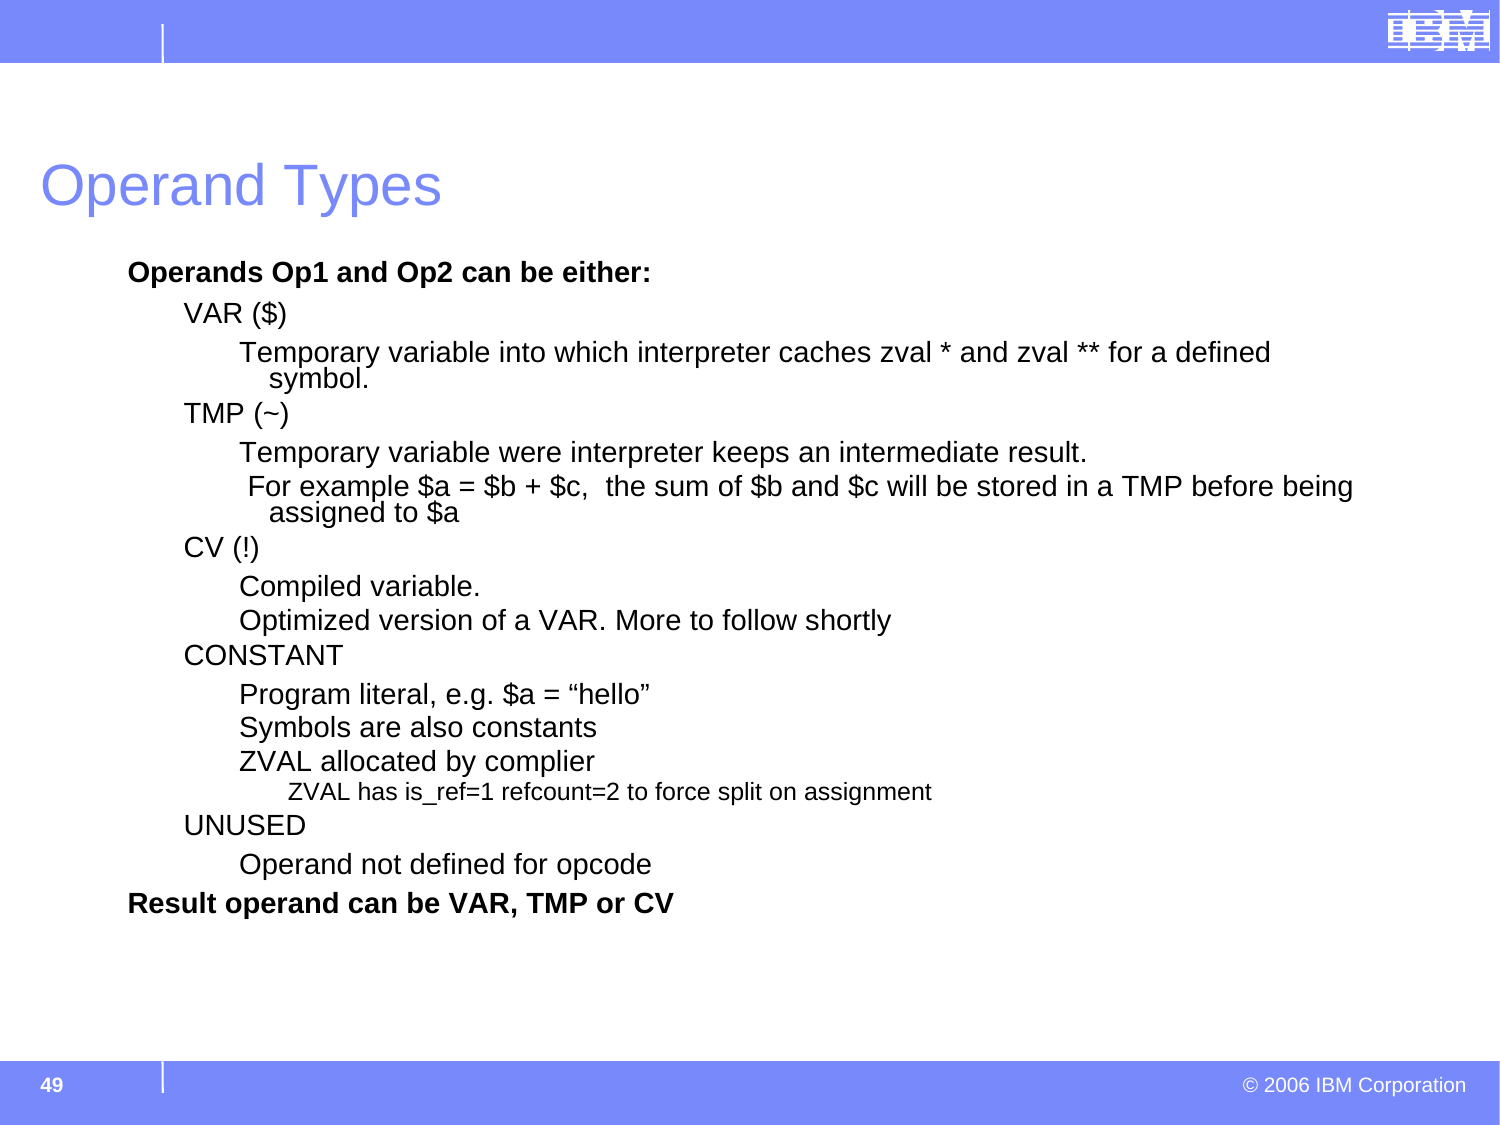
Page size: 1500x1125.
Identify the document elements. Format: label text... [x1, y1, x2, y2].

title Operand Types [25, 123, 1378, 225]
list Operands Op1 and Op2 can be either: VAR ($)‏ Temporary variable into which interpreter caches zval * and zval ** for a defined symbol. TMP (~)‏ Temporary variable were interpreter keeps an intermediate result. For example $a = $b + $c, the sum of $b and $c will be stored in a TMP before being assigned to $a CV (!)‏ Compiled variable. Optimized version of a VAR. More to follow shortly CONSTANT Program literal, e.g. $a = “hello” Symbols are also constants ZVAL allocated by complier ZVAL has is_ref=1 refcount=2 to force split on assignment UNUSED Operand not defined for opcode Result operand can be VAR, TMP or CV [112, 254, 1388, 1098]
